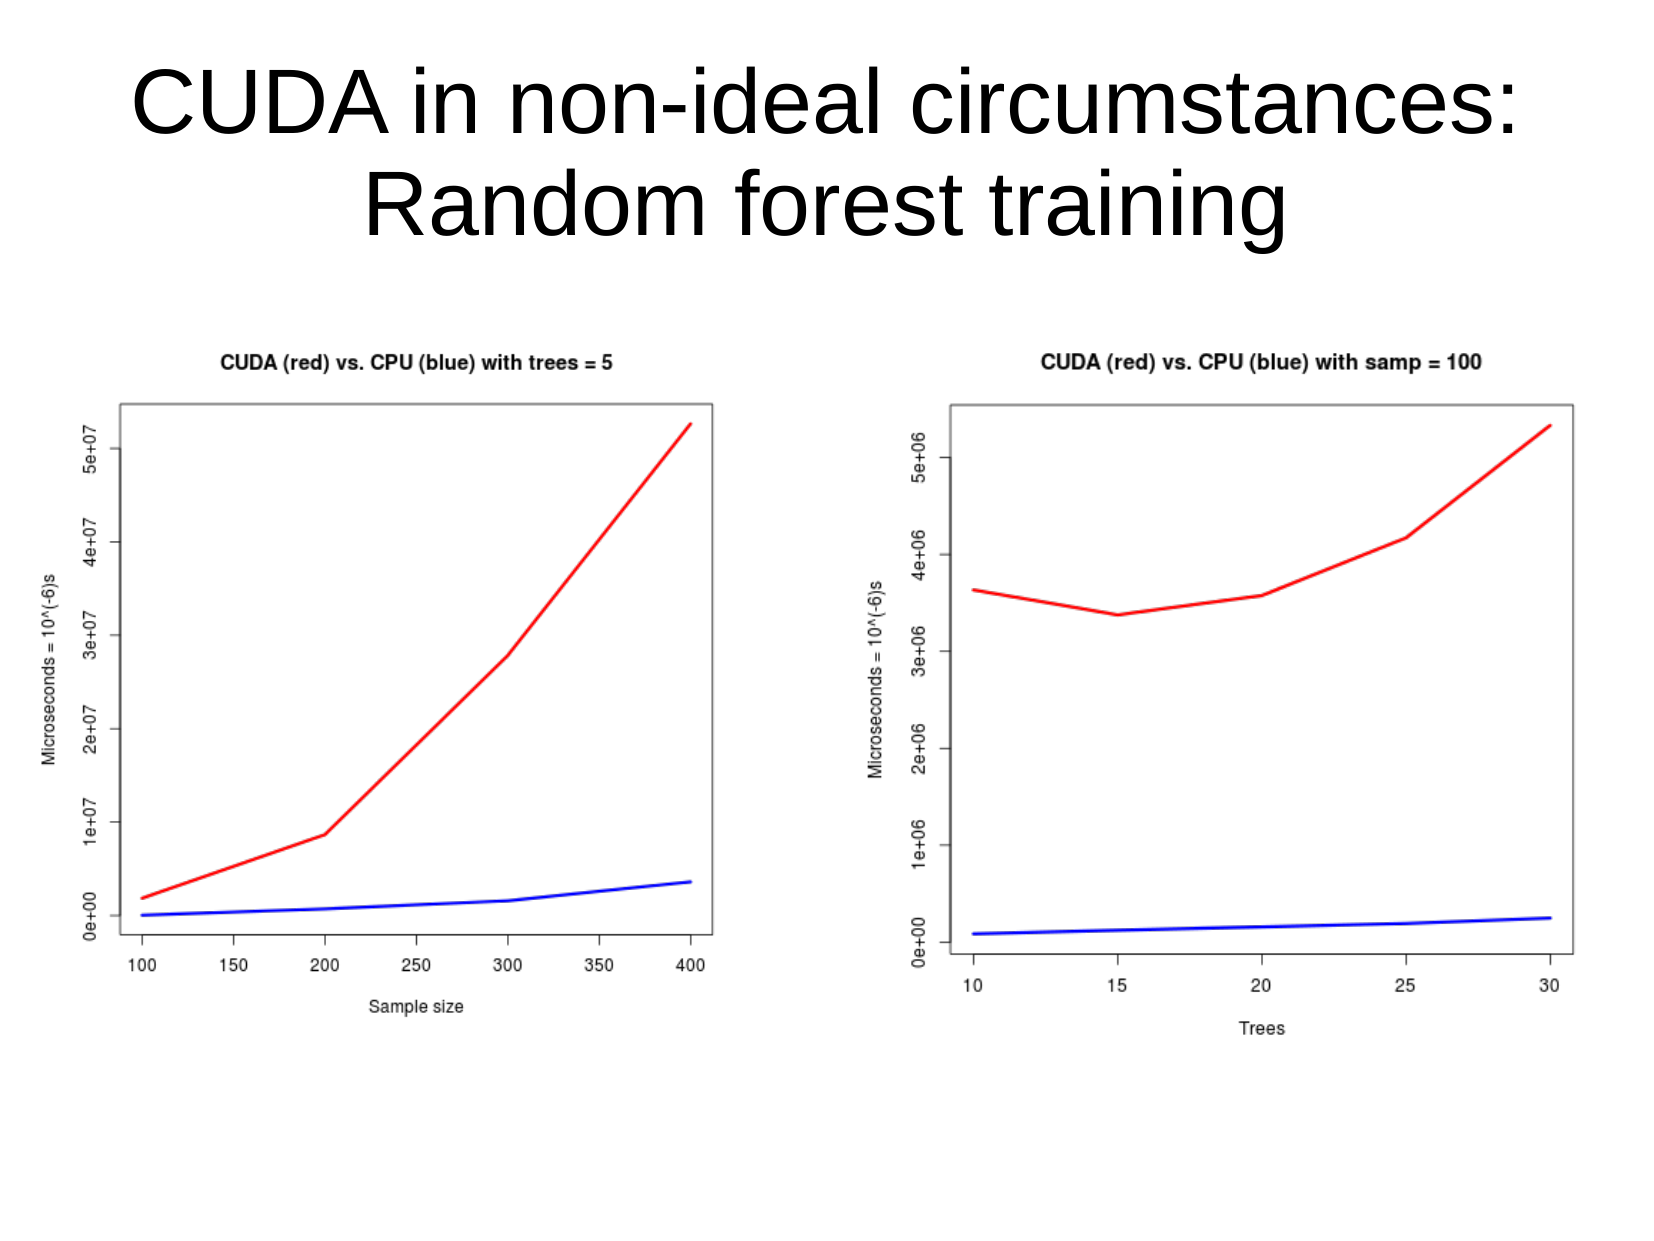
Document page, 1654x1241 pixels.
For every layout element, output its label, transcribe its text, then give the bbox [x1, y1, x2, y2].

picture [862, 318, 1619, 1063]
title CUDA in non-ideal circumstances: Random forest training [82, 49, 1571, 257]
picture [36, 320, 756, 1040]
